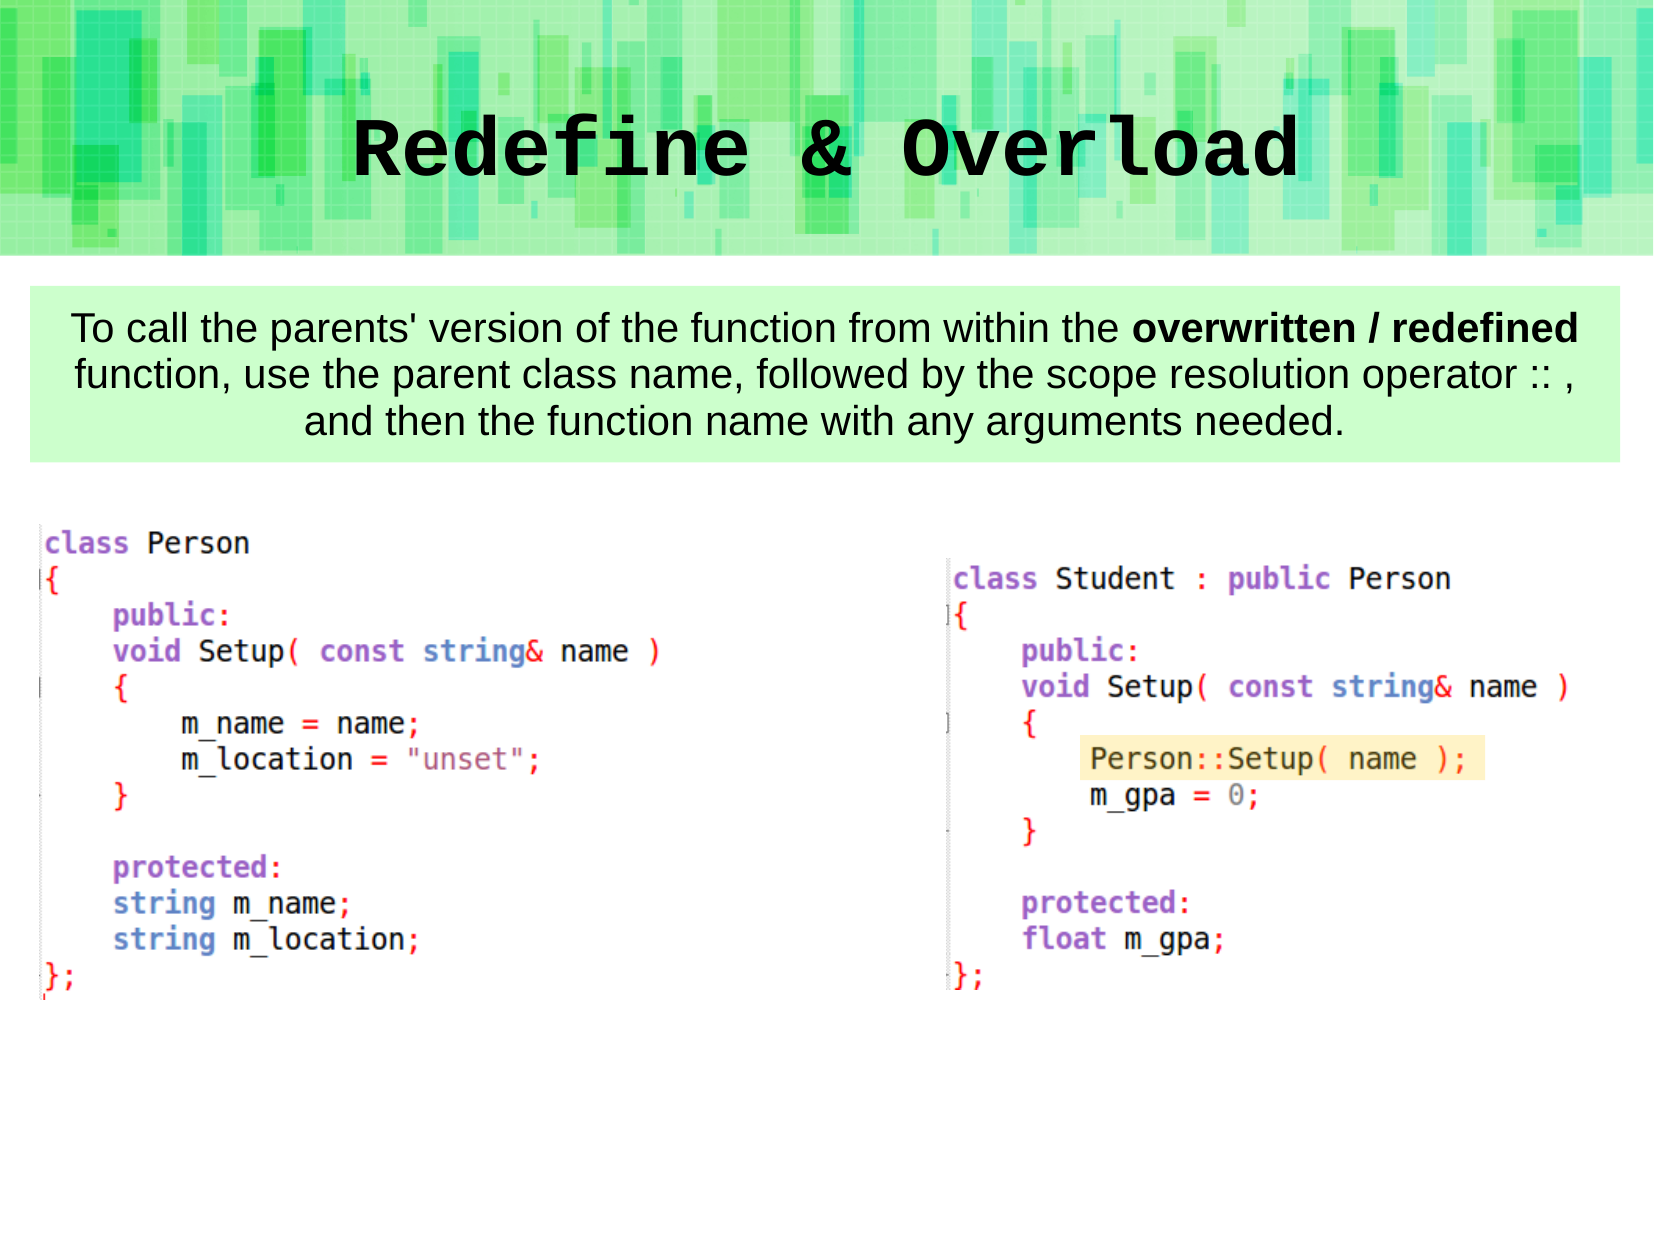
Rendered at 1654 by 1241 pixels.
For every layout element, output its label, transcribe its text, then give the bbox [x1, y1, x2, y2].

text_box To call the parents' version of the function from within the overwritten / redefined function, use the parent class name, followed by the scope resolution operator :: , and then the function name with any arguments needed. [30, 285, 1621, 463]
title Redefine & Overload [82, 49, 1571, 257]
text_box [1080, 735, 1486, 781]
picture [0, 0, 1654, 1241]
